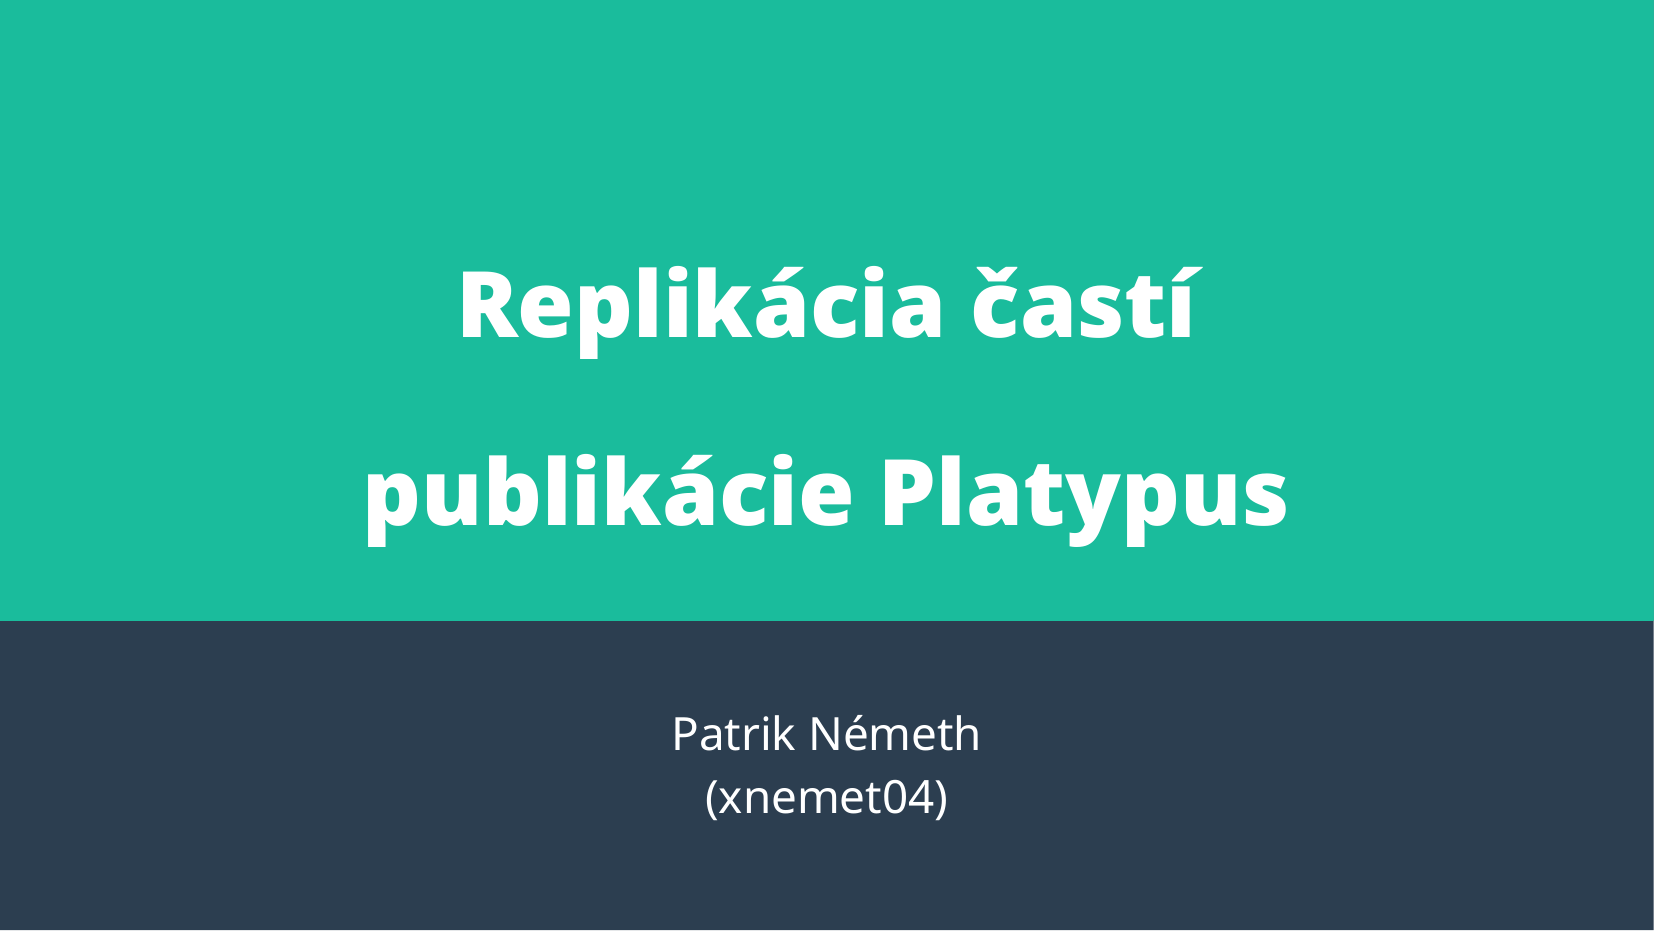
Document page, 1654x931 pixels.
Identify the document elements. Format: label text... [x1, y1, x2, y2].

title Replikácia častí publikácie Platypus [59, 203, 1595, 526]
subtitle Patrik Németh (xnemet04) [59, 642, 1595, 886]
